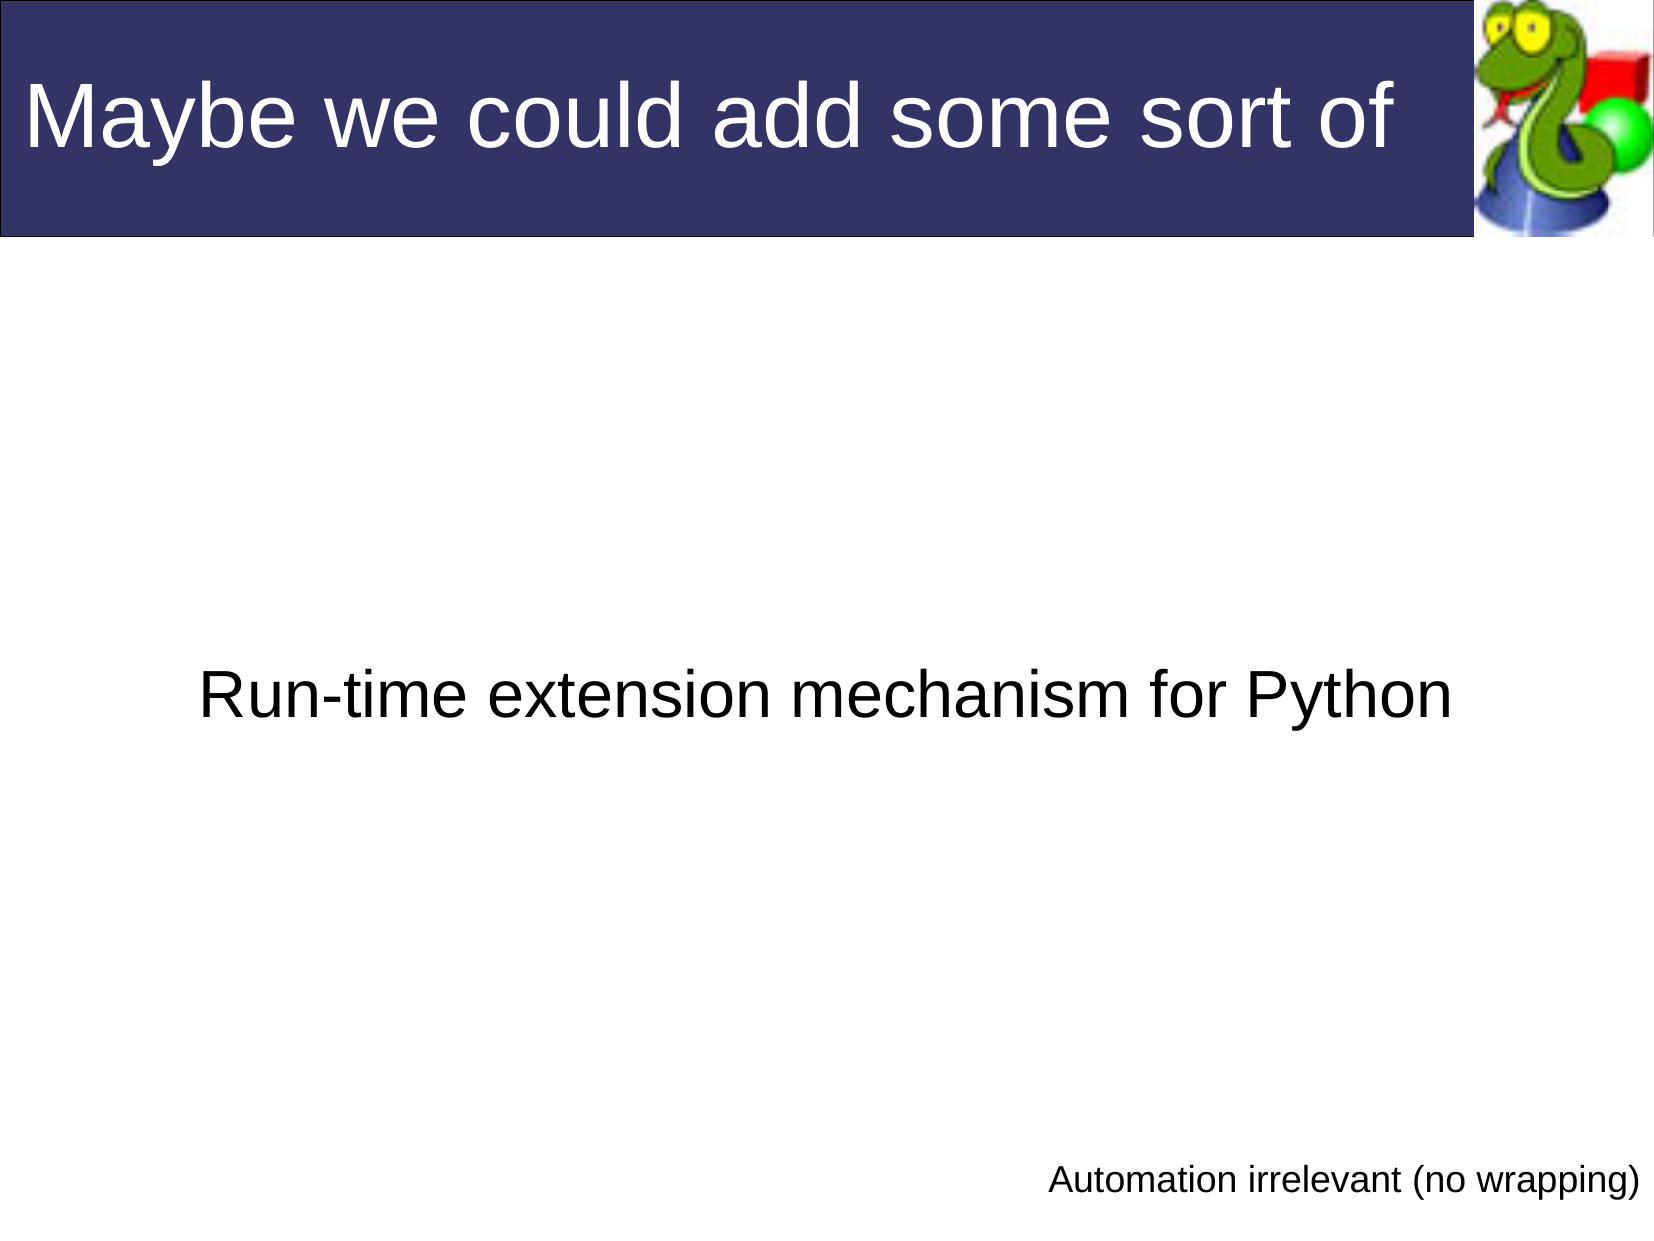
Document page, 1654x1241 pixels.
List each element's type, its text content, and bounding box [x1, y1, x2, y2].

subtitle Run-time extension mechanism for Python [88, 450, 1565, 938]
text_box Automation irrelevant (no wrapping) [1033, 1151, 1654, 1209]
picture [1474, 0, 1654, 237]
title Maybe we could add some sort of [23, 19, 1477, 212]
